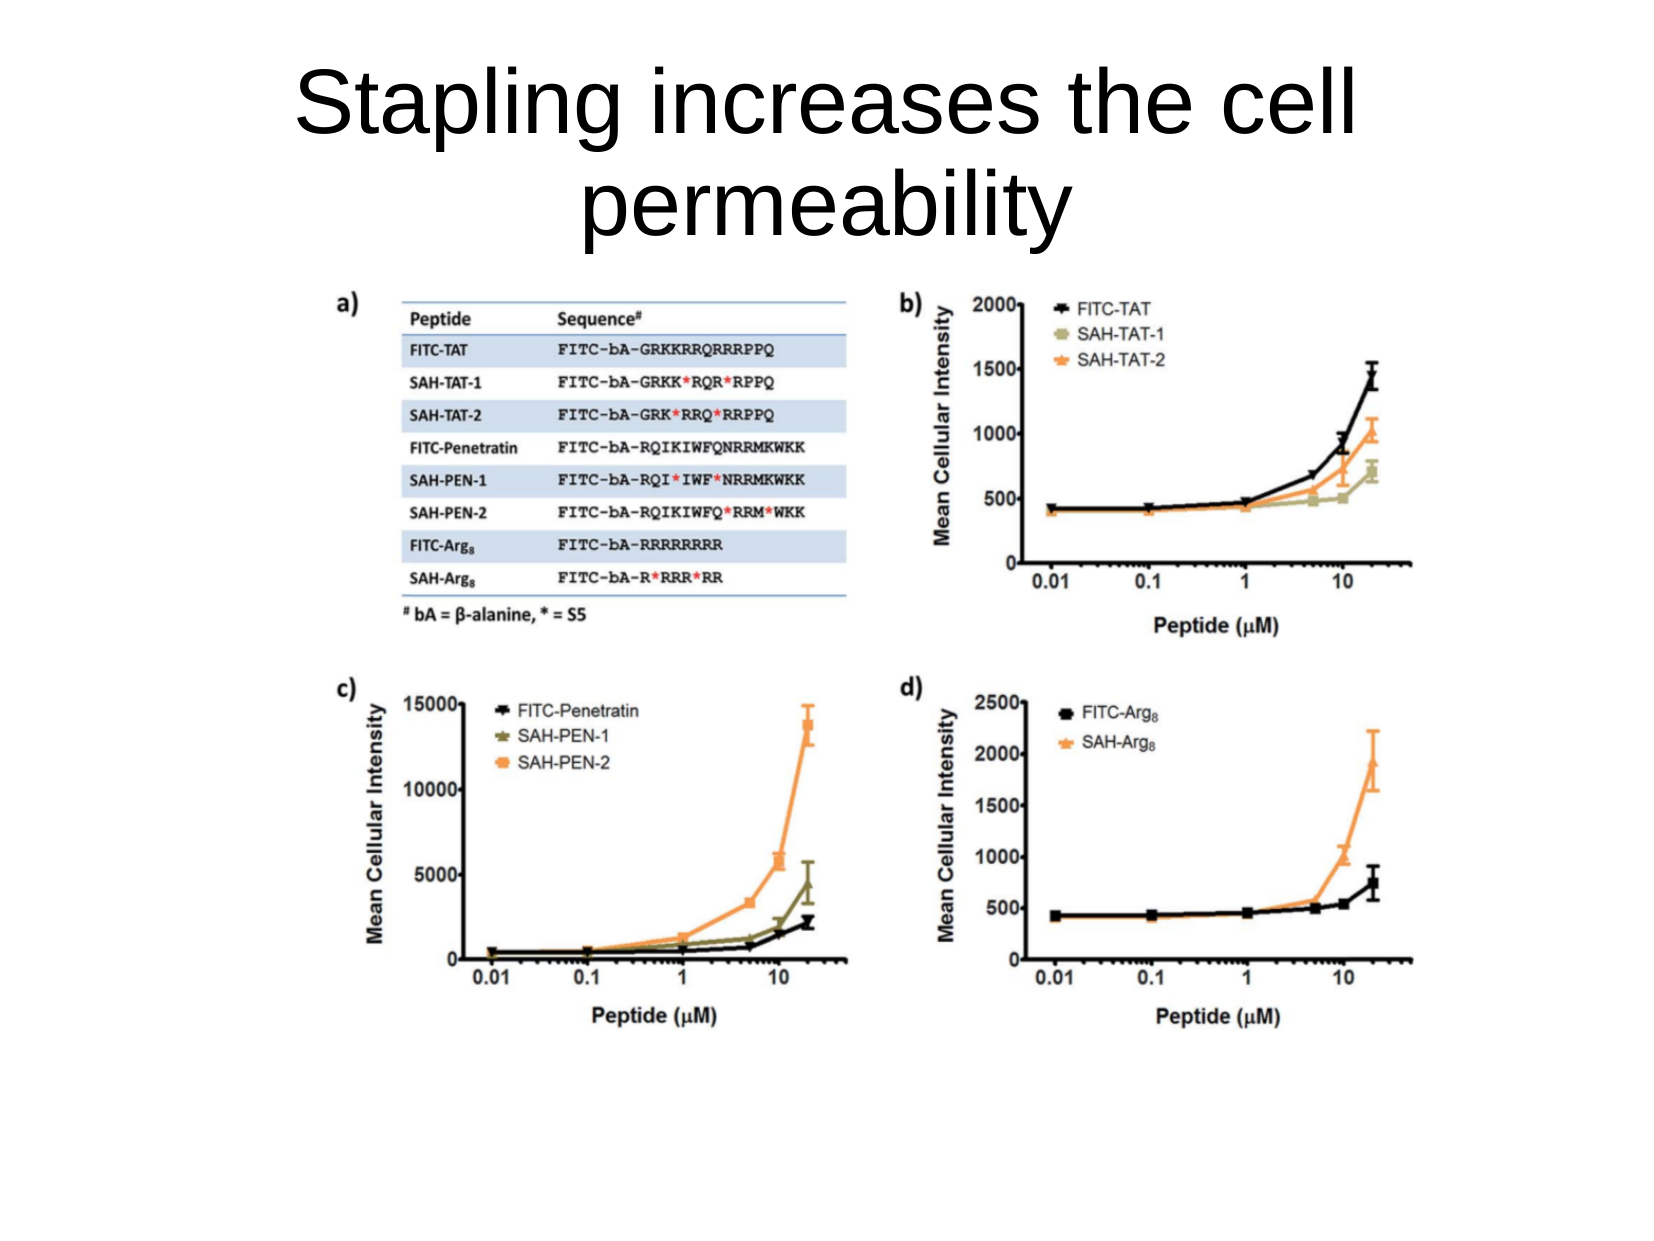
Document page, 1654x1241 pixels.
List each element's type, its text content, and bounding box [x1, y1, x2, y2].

title Stapling increases the cell permeability [82, 49, 1571, 257]
picture [314, 270, 1456, 1034]
